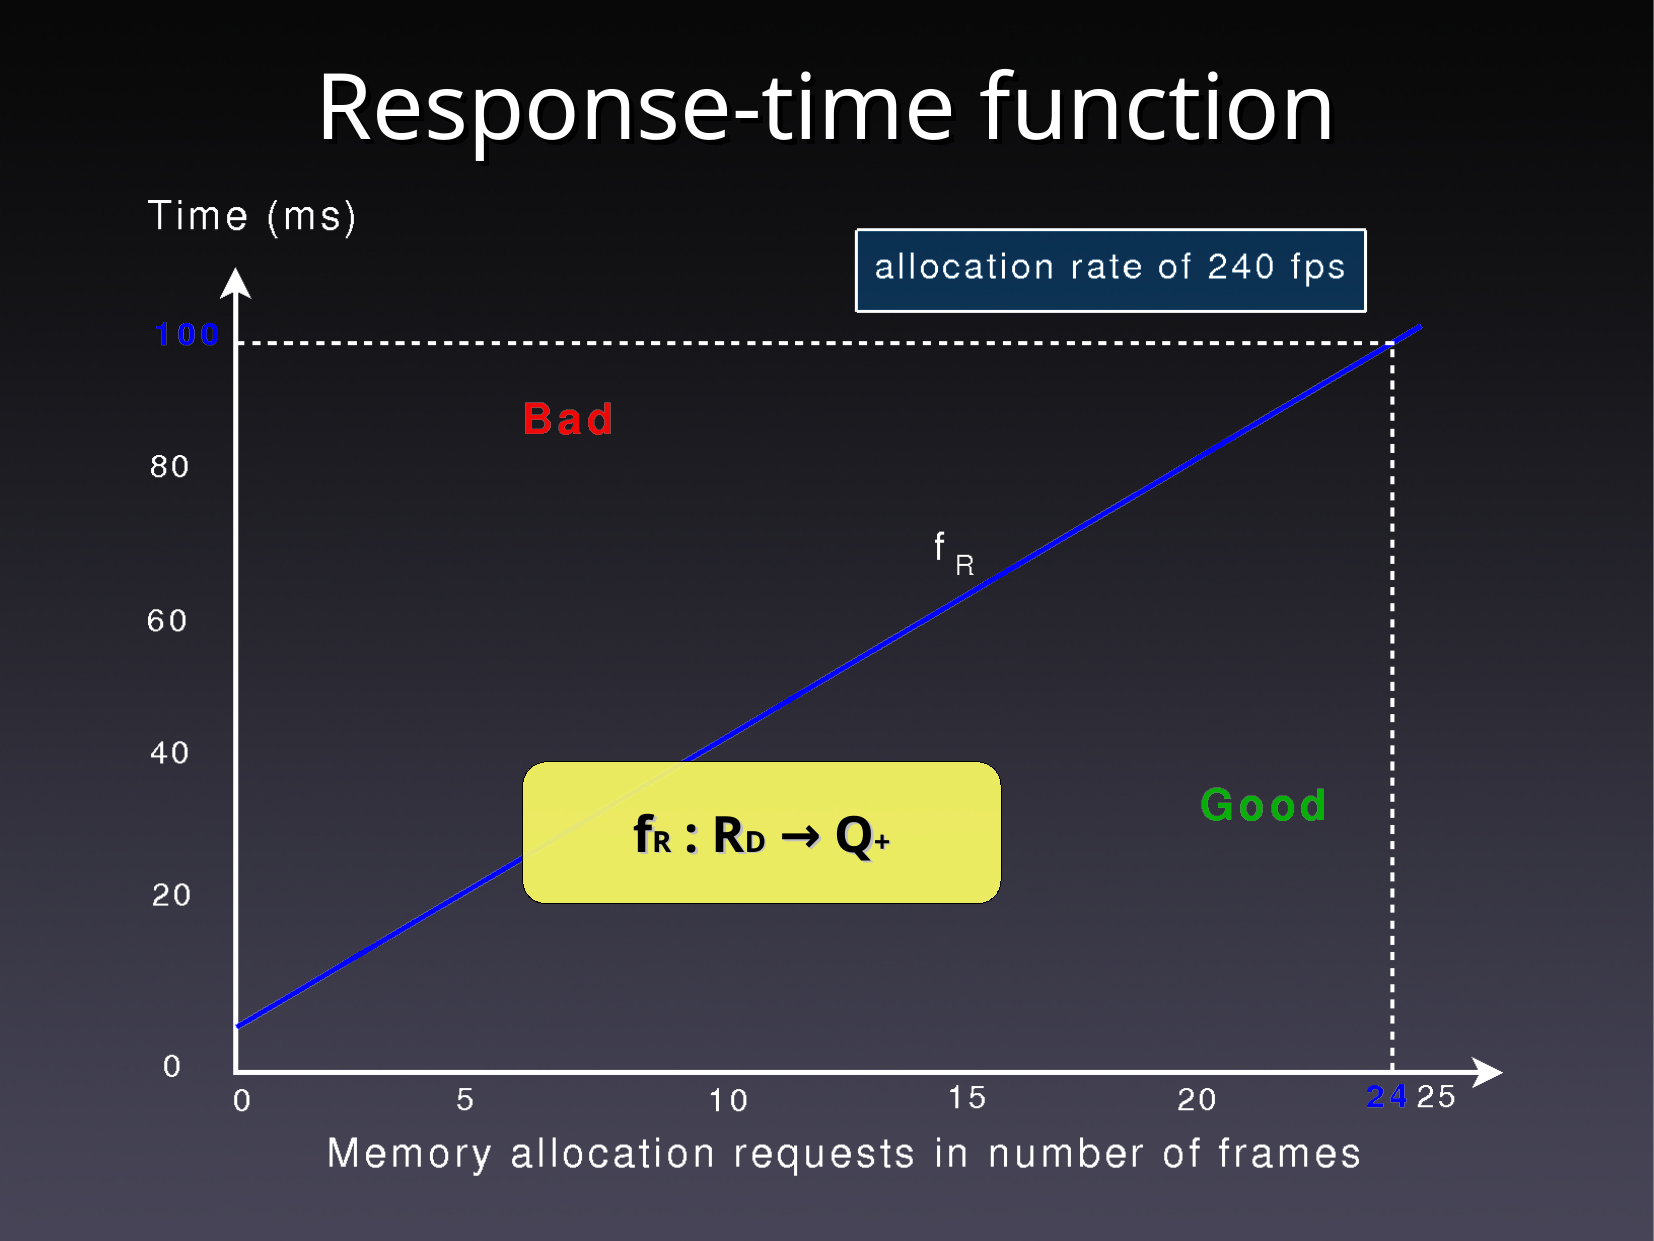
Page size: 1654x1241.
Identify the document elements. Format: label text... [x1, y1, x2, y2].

title Response-time function [120, 0, 1533, 208]
text_box fR : RD → Q+ [522, 761, 1002, 904]
picture [0, 0, 1654, 1241]
